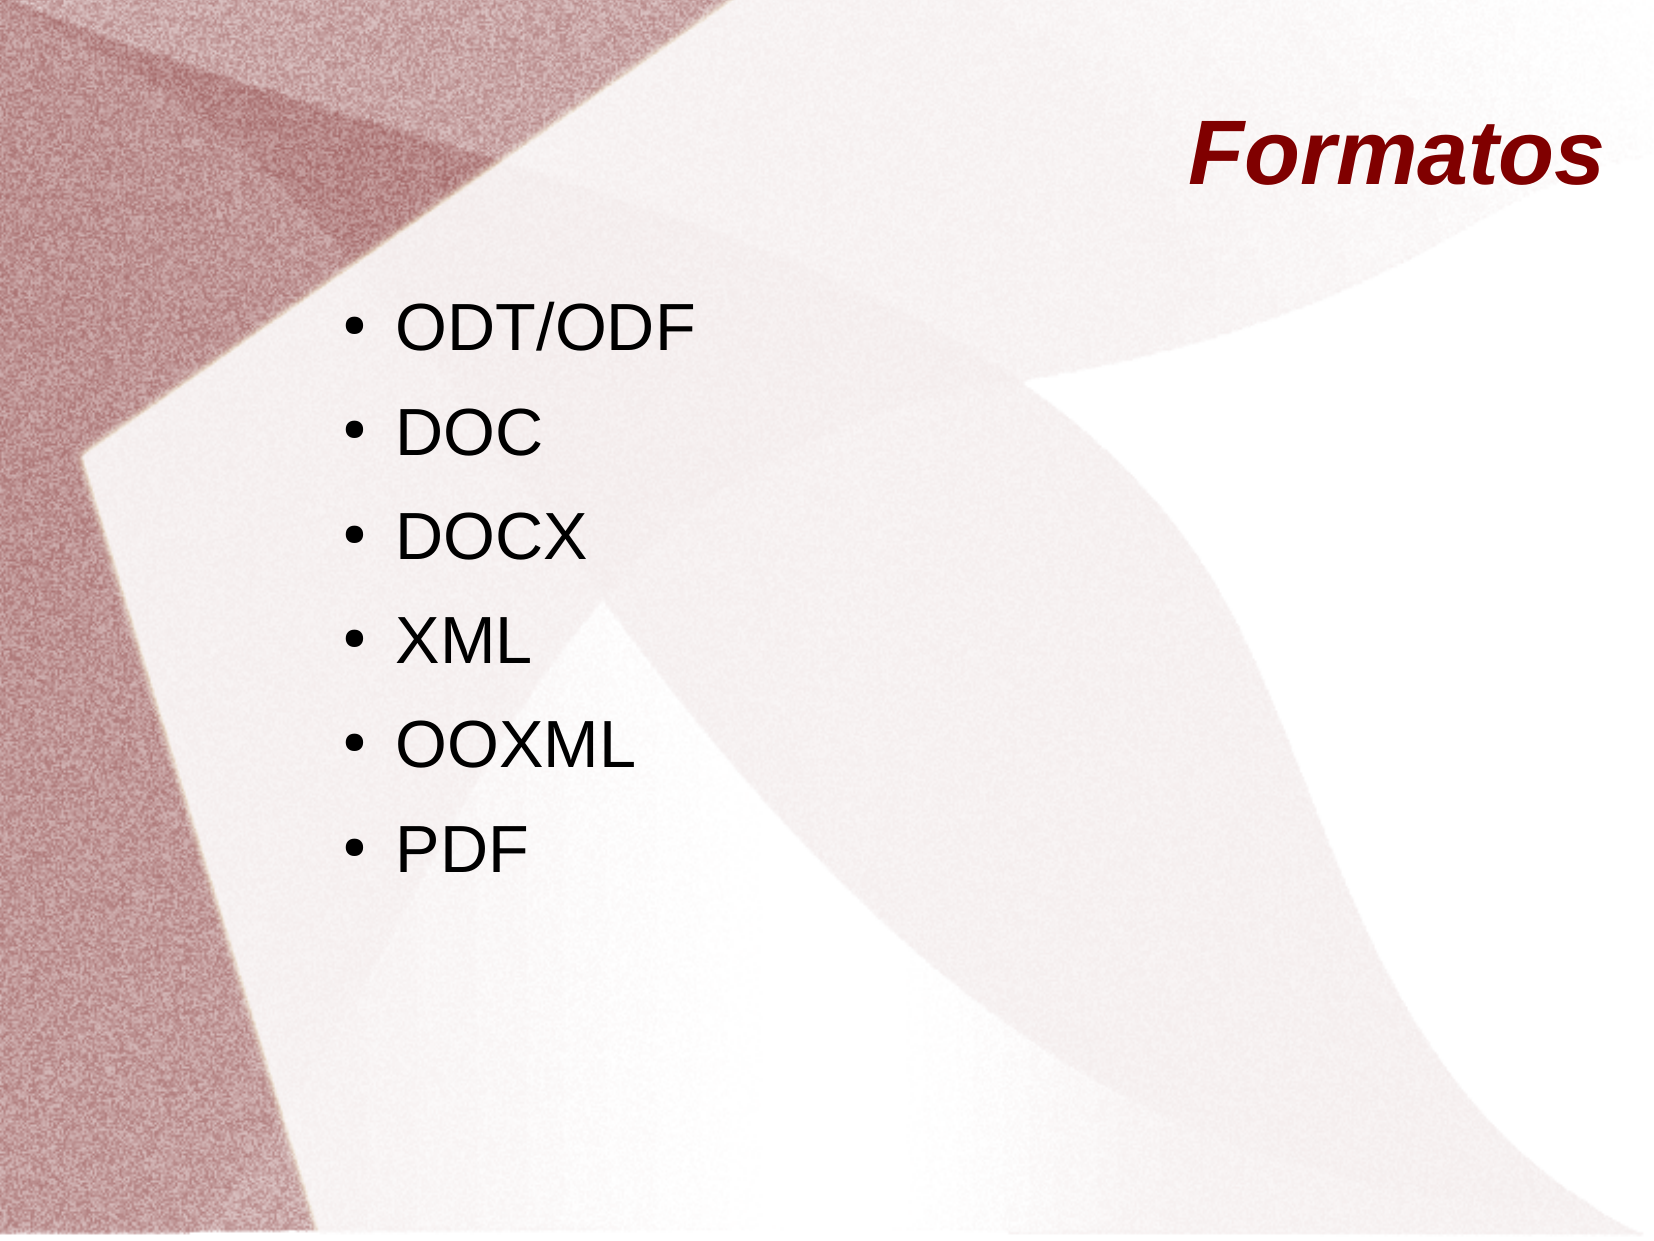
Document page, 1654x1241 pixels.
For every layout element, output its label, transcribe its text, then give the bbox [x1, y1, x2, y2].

picture [0, 0, 1654, 1241]
title Formatos [596, 56, 1607, 250]
list ODT/ODF DOC DOCX XML OOXML PDF [324, 290, 1601, 901]
